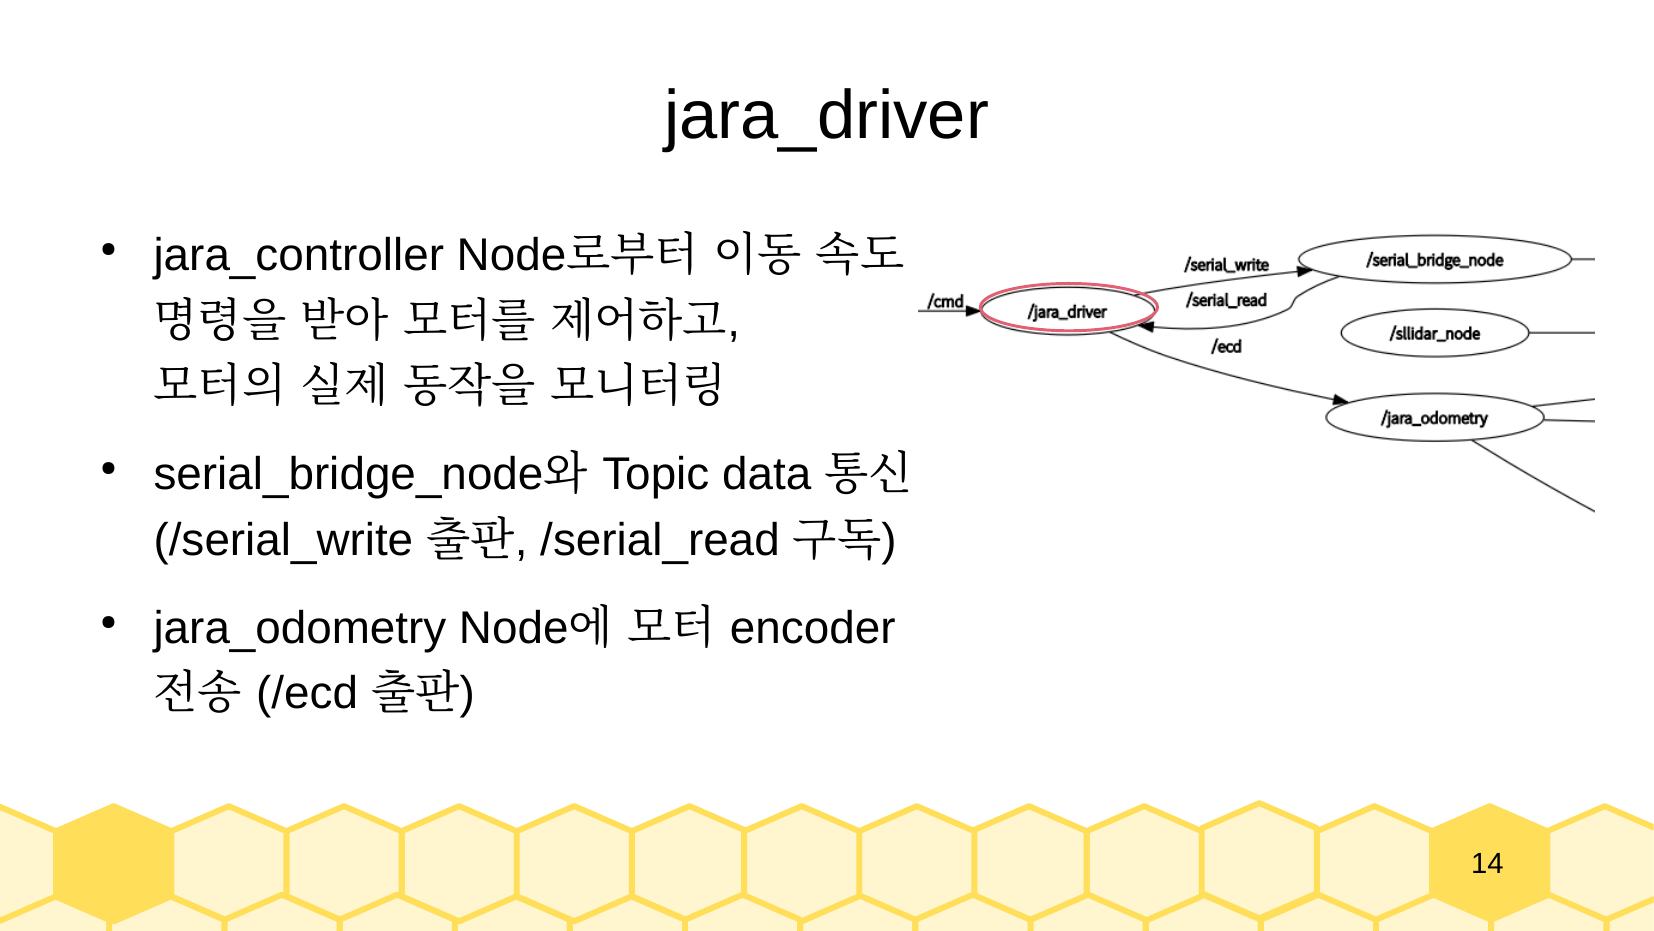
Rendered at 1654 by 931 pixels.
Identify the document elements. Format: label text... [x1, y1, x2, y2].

title jara_driver [82, 37, 1571, 193]
picture [918, 174, 1595, 532]
list jara_controller Node로부터 이동 속도 명령을 받아 모터를 제어하고, 모터의 실제 동작을 모니터링 serial_bridge_node와 Topic data 통신 (/serial_write 출판, /serial_read 구독) jara_odometry Node에 모터 encoder 전송 (/ecd 출판) [82, 217, 919, 758]
